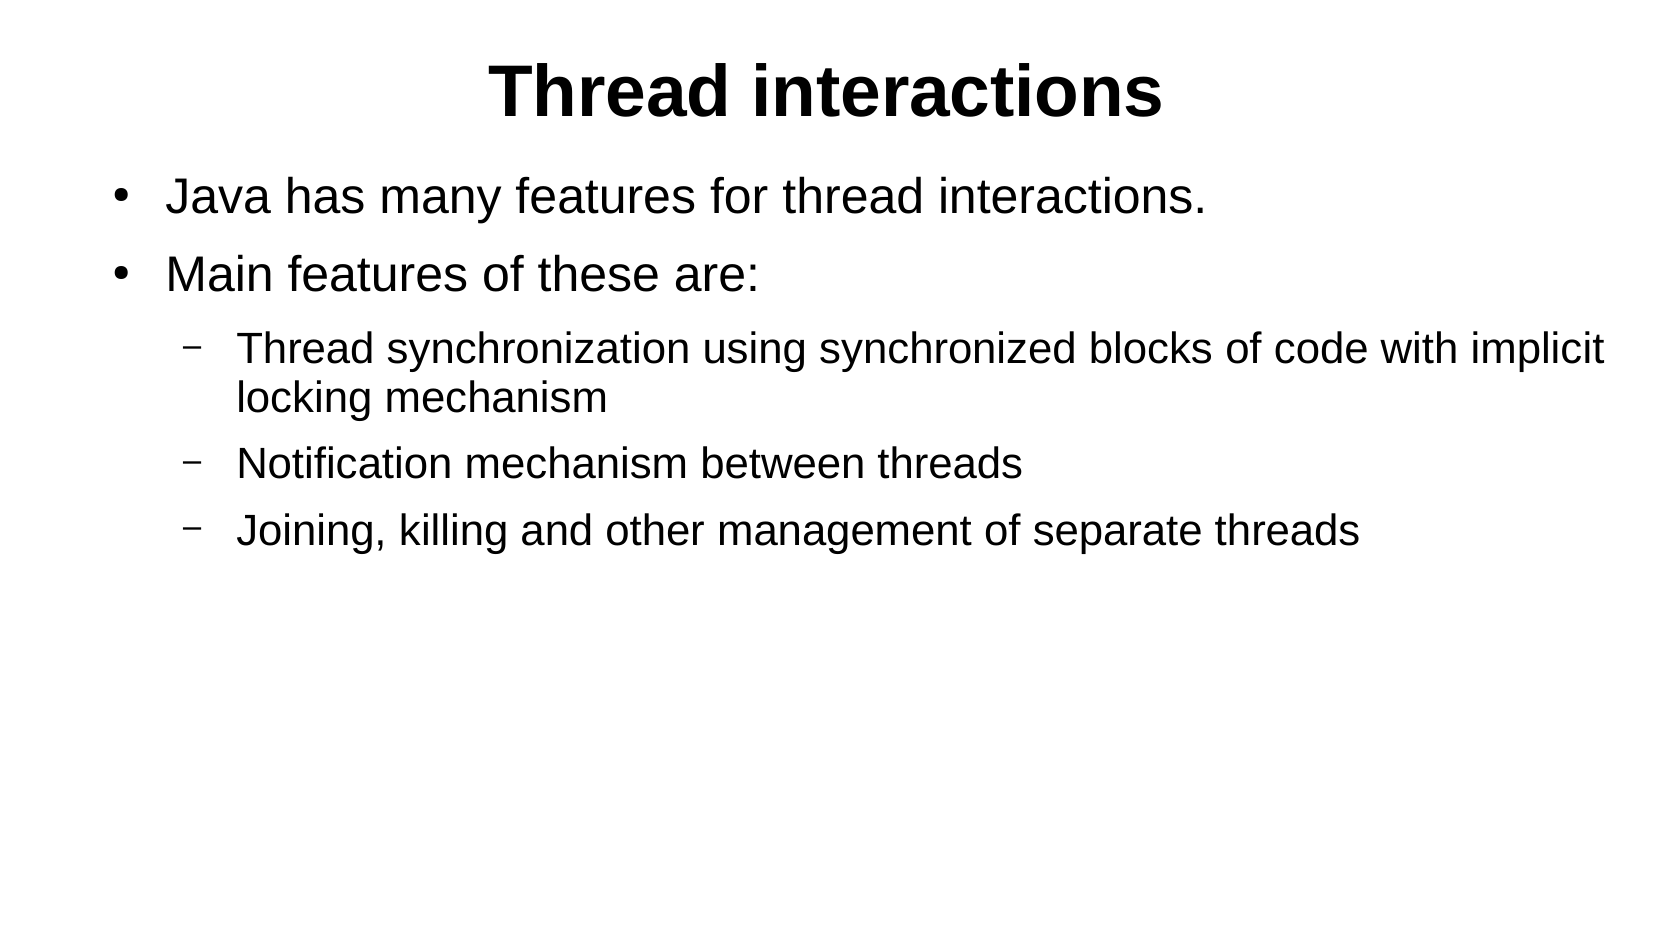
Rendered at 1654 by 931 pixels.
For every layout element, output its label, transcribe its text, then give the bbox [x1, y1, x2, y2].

title Thread interactions [82, 37, 1571, 147]
list Java has many features for thread interactions. Main features of these are: Thread synchronization using synchronized blocks of code with implicit locking mechanism Notification mechanism between threads Joining, killing and other management of separate threads [94, 168, 1619, 886]
